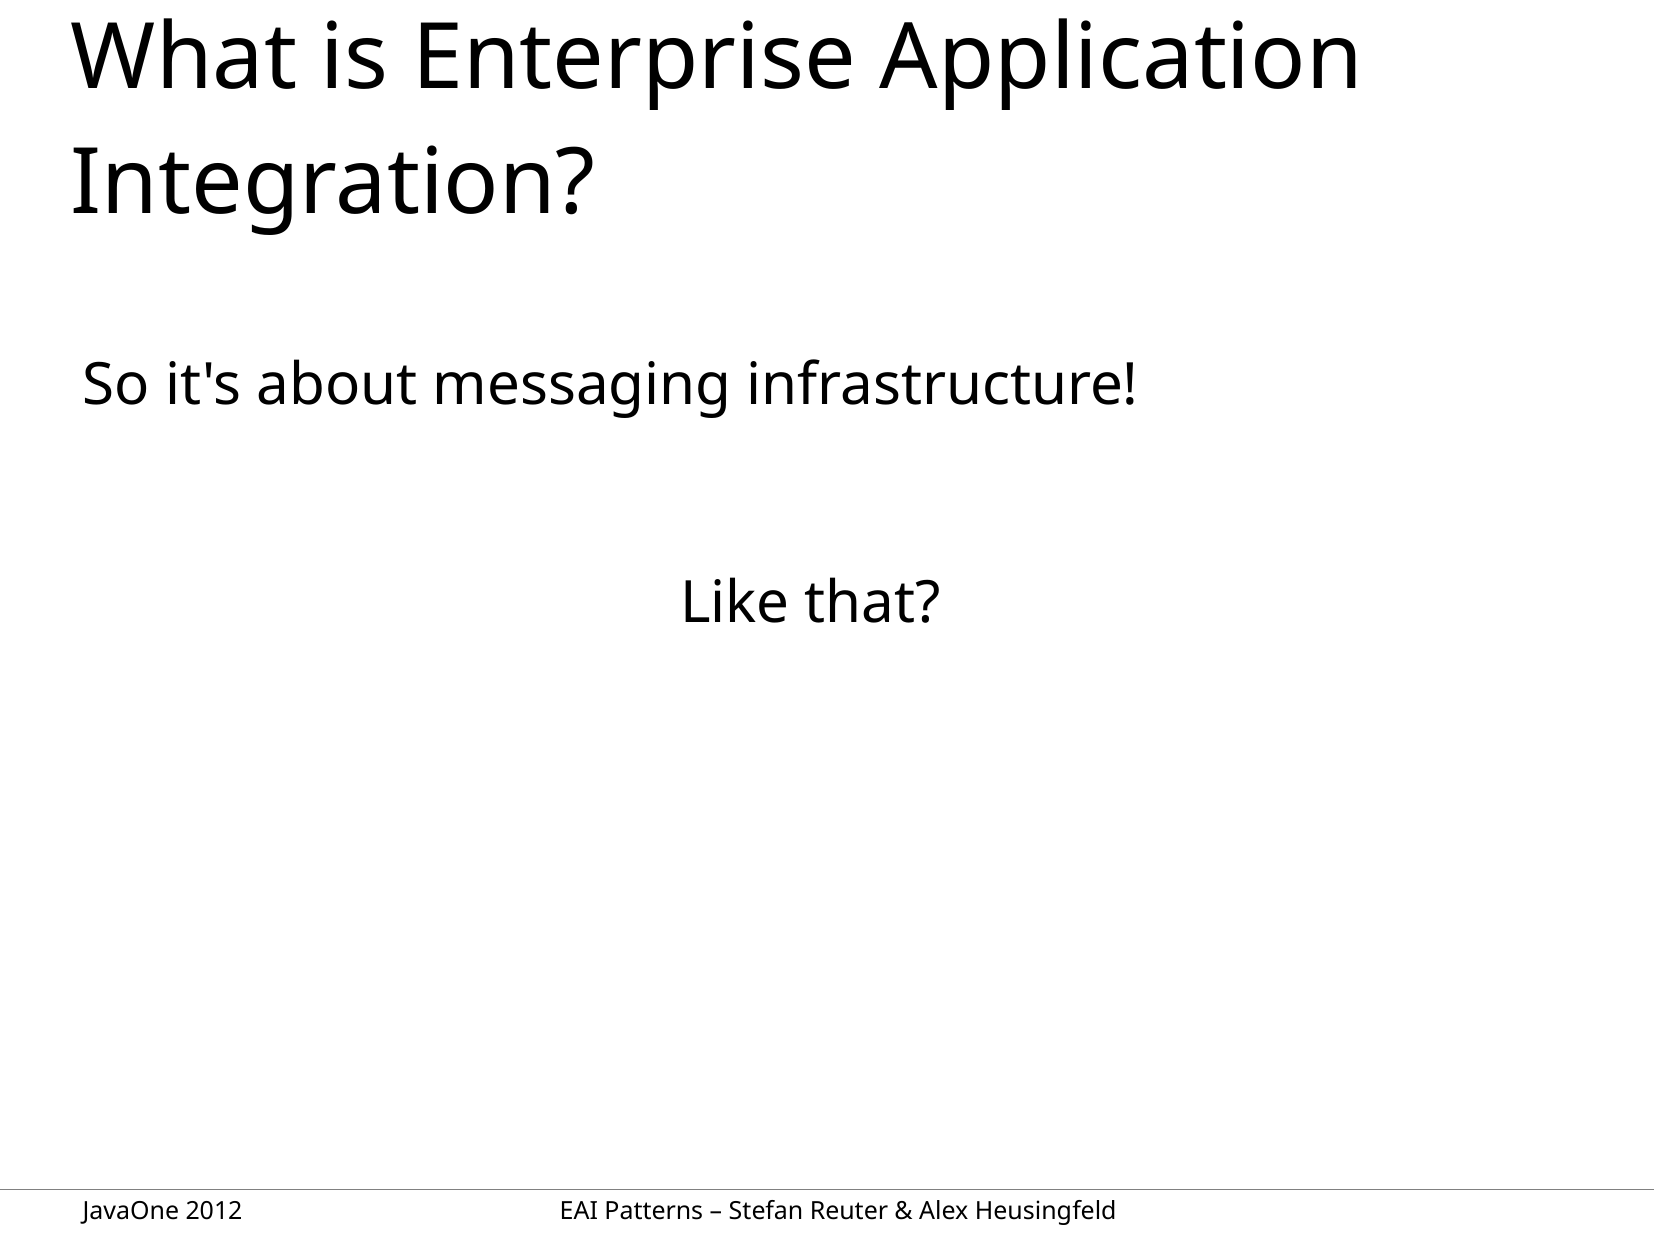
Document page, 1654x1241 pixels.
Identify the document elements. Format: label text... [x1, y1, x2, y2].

list So it's about messaging infrastructure! Like that? [82, 342, 1538, 1010]
title What is Enterprise Application Integration? [70, 23, 1583, 208]
